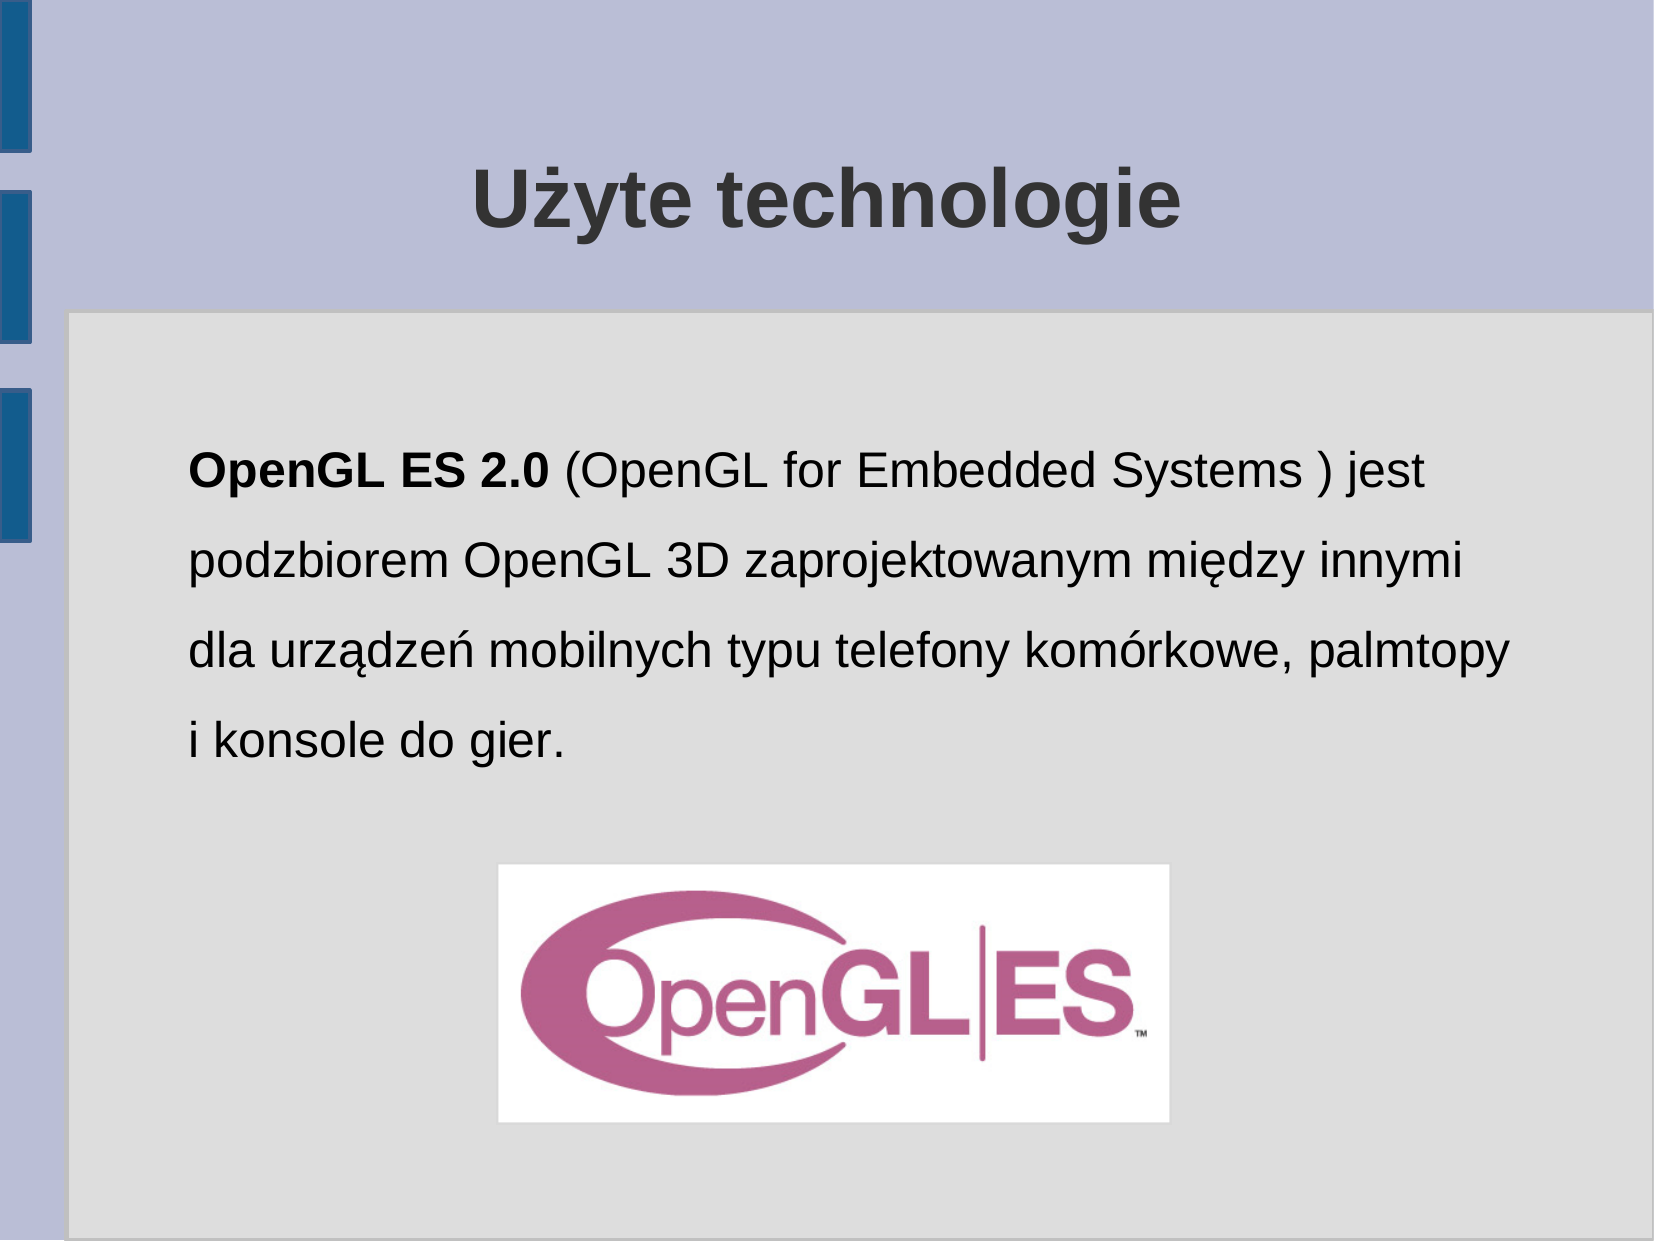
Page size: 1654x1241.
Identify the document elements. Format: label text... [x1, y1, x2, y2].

list OpenGL ES 2.0 (OpenGL for Embedded Systems ) jest podzbiorem OpenGL 3D zaprojektowanym między innymi dla urządzeń mobilnych typu telefony komórkowe, palmtopy i konsole do gier. [188, 317, 1524, 1170]
picture [496, 862, 1172, 1125]
title Użyte technologie [121, 91, 1534, 299]
